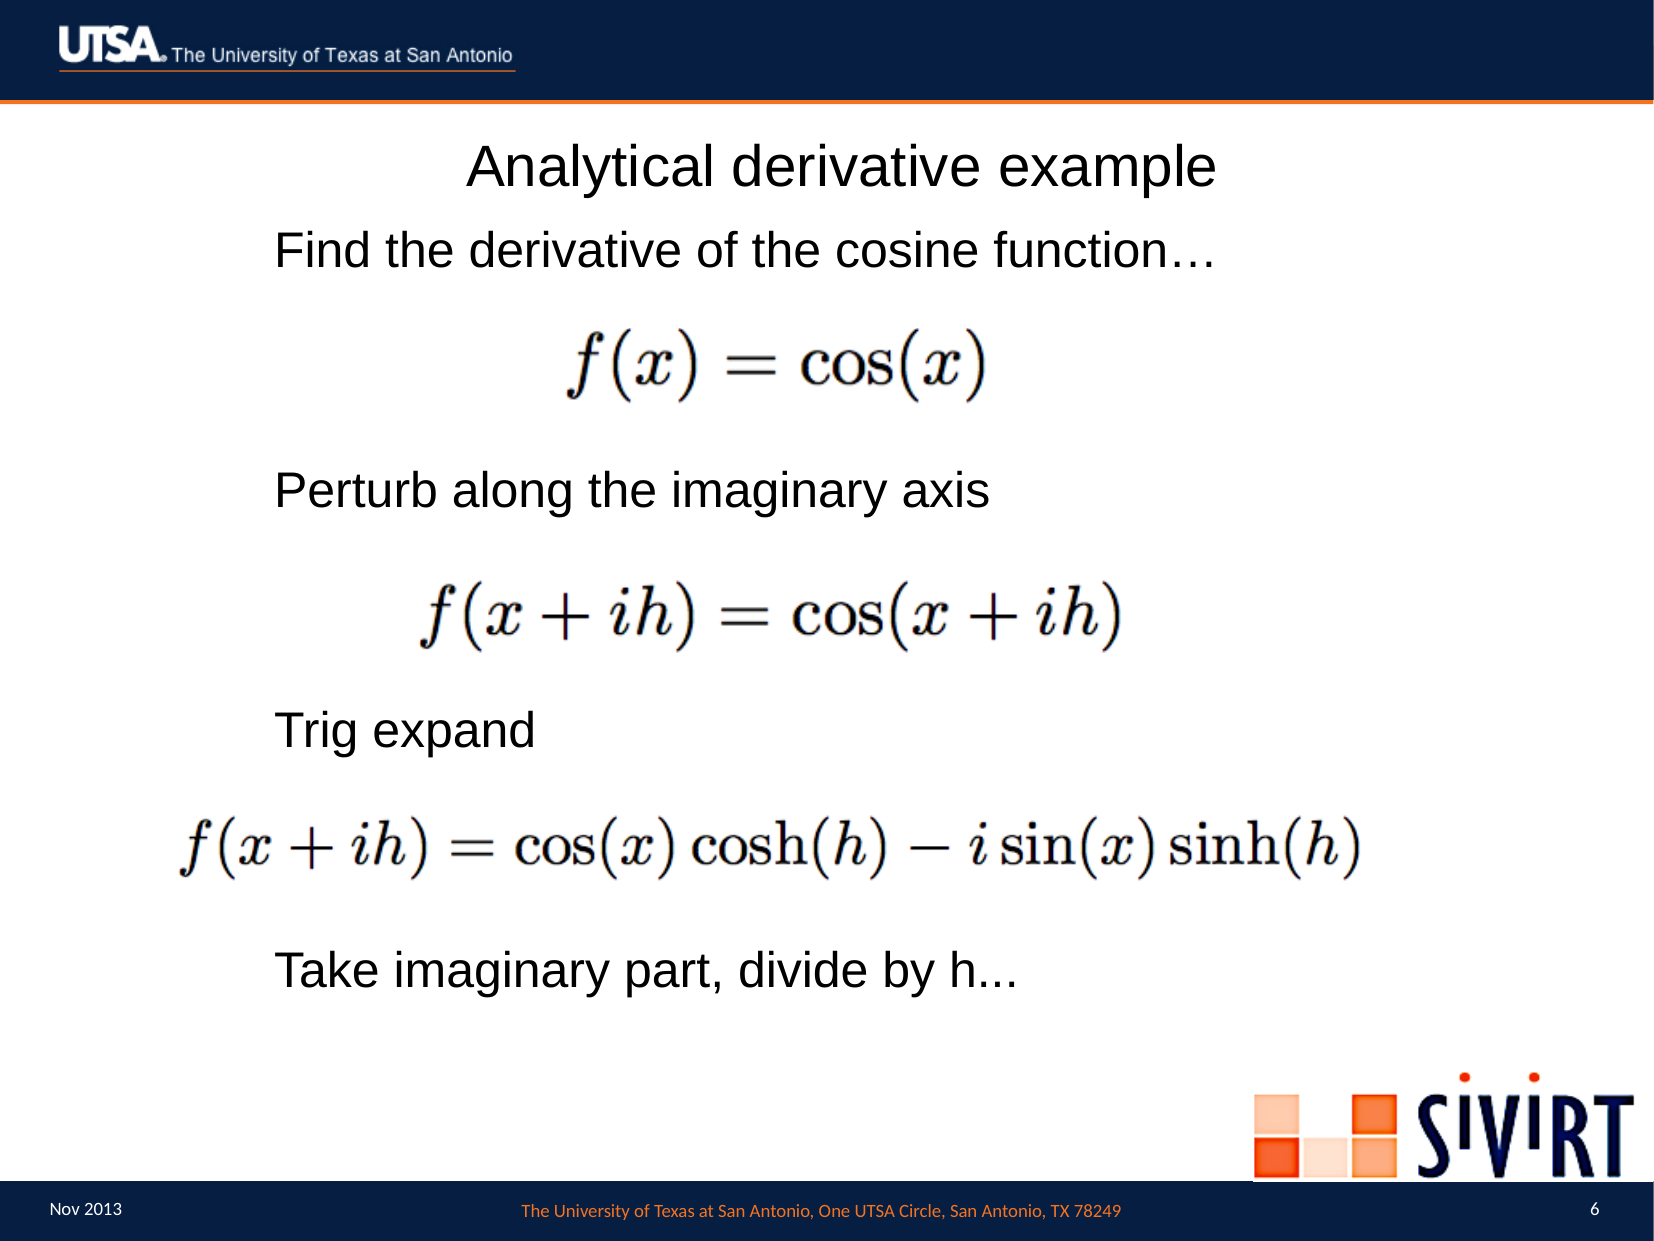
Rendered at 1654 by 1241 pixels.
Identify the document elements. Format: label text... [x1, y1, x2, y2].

picture [1253, 1064, 1654, 1182]
picture [137, 787, 1365, 895]
text_box Find the derivative of the cosine function… Perturb along the imaginary axis Trig expand Take imaginary part, divide by h... [259, 895, 1234, 1006]
text_box Find the derivative of the cosine function… Perturb along the imaginary axis Trig expand Take imaginary part, divide by h... [259, 209, 1234, 787]
picture [385, 543, 1130, 669]
title Analytical derivative example [51, 30, 1615, 296]
picture [0, 0, 1654, 100]
